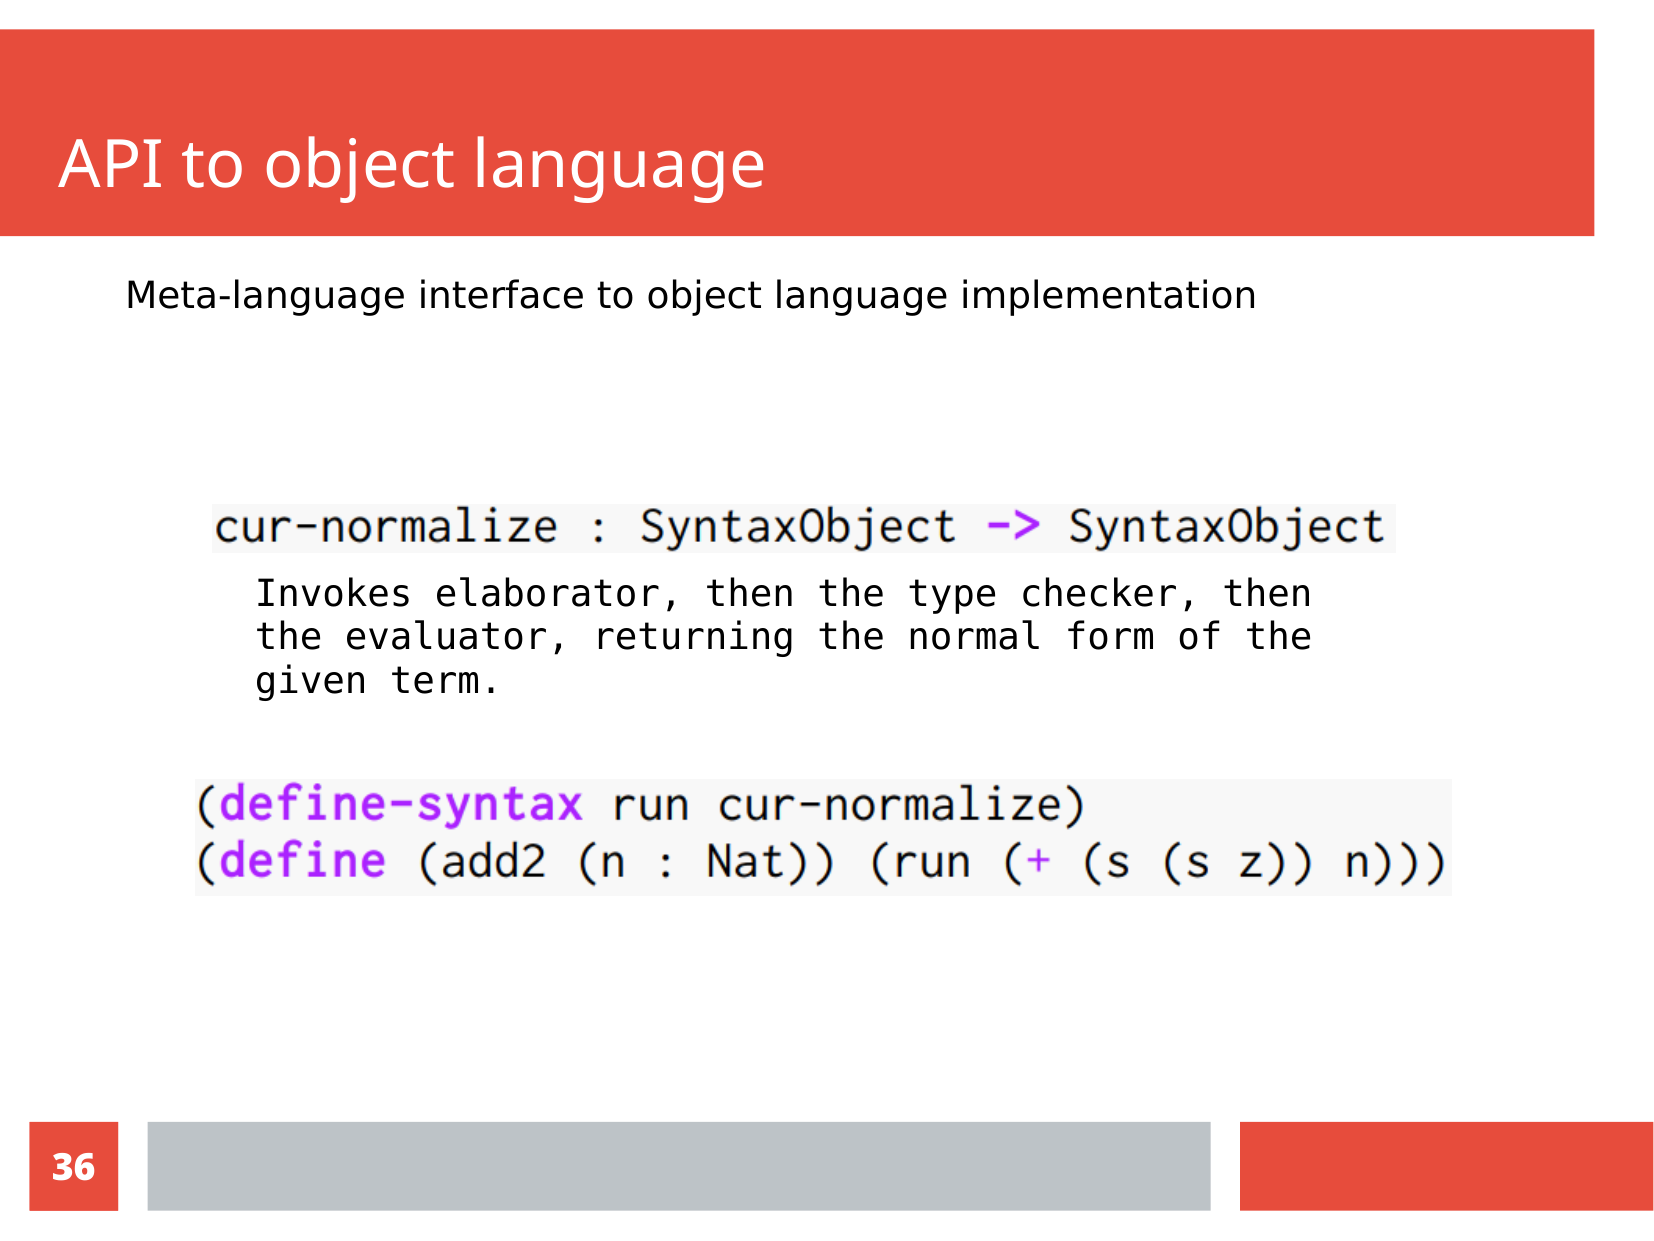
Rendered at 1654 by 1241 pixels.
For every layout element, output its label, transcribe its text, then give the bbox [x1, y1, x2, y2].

picture [212, 504, 1396, 553]
picture [195, 779, 1452, 896]
text_box Invokes elaborator, then the type checker, then the evaluator, returning the normal form of the given term. [240, 564, 1336, 710]
text_box Meta-language interface to object language implementation [75, 266, 1274, 325]
title API to object language [59, 59, 1595, 207]
